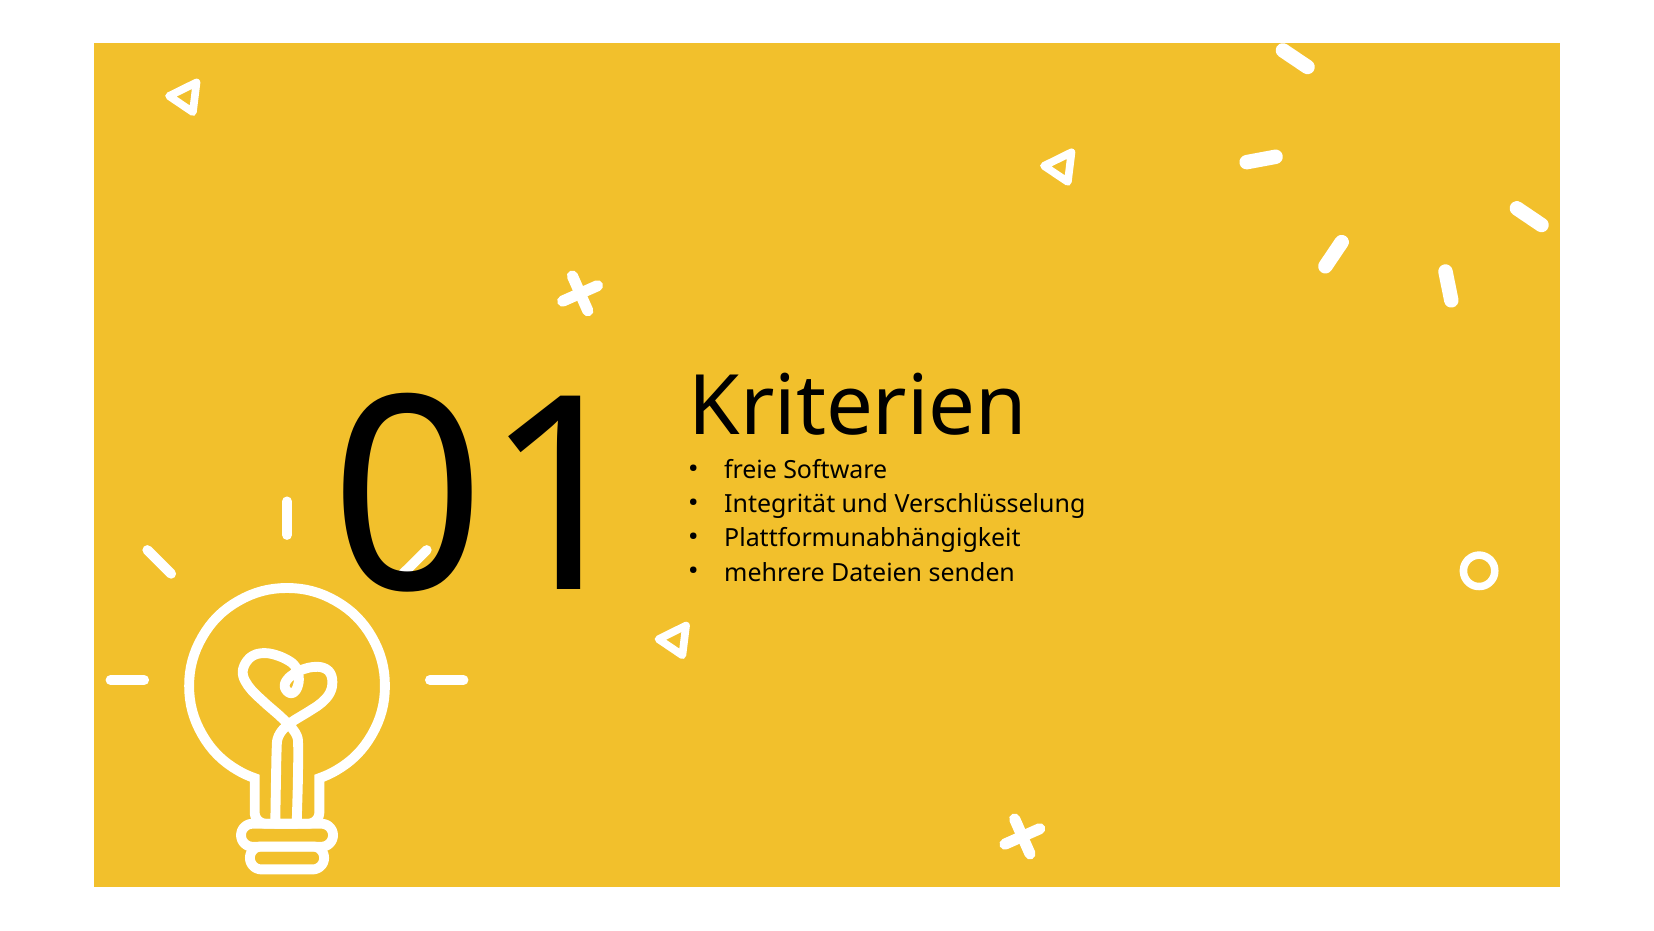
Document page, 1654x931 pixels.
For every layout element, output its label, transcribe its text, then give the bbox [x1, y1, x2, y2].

text_box freie Software Integrität und Verschlüsselung Plattformunabhängigkeit mehrere Dateien senden [688, 461, 1349, 579]
title Kriterien [688, 345, 1409, 459]
title 01 [330, 300, 676, 669]
